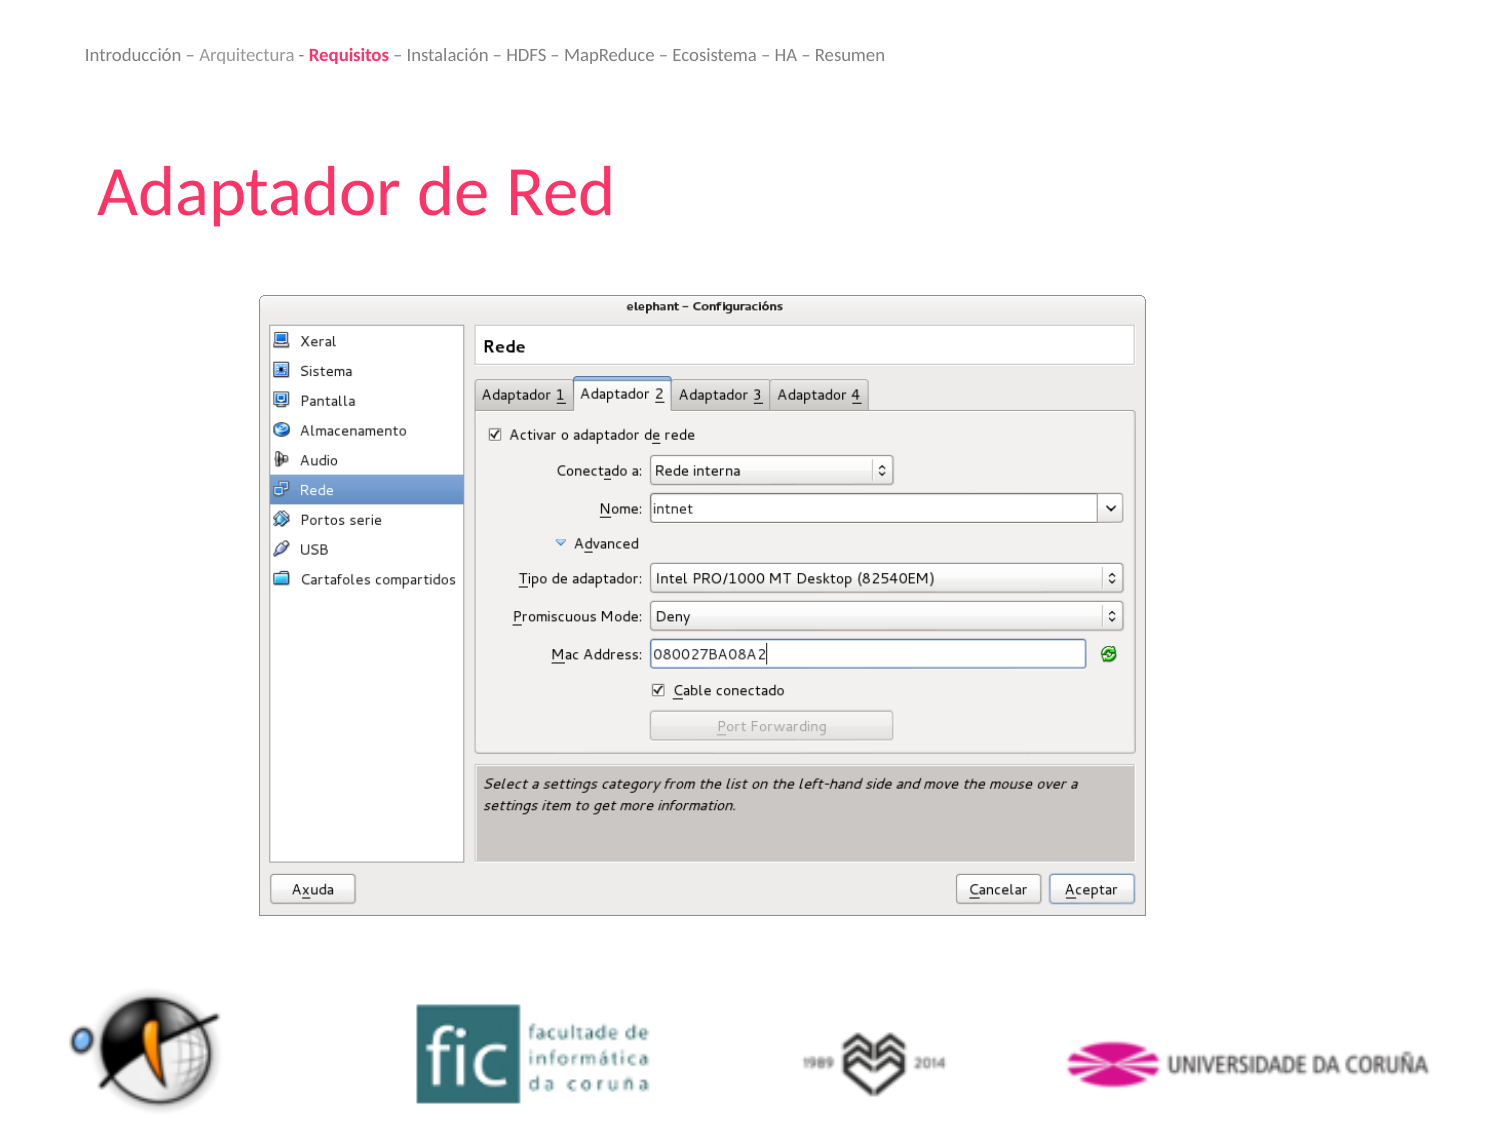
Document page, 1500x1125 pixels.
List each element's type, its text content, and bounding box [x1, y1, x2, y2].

picture [0, 0, 1500, 1125]
text_box Introducción – Arquitectura - Requisitos – Instalación – HDFS – MapReduce – Ecosistema – HA – Resumen [70, 35, 1429, 73]
title Adaptador de Red [82, 93, 1432, 282]
